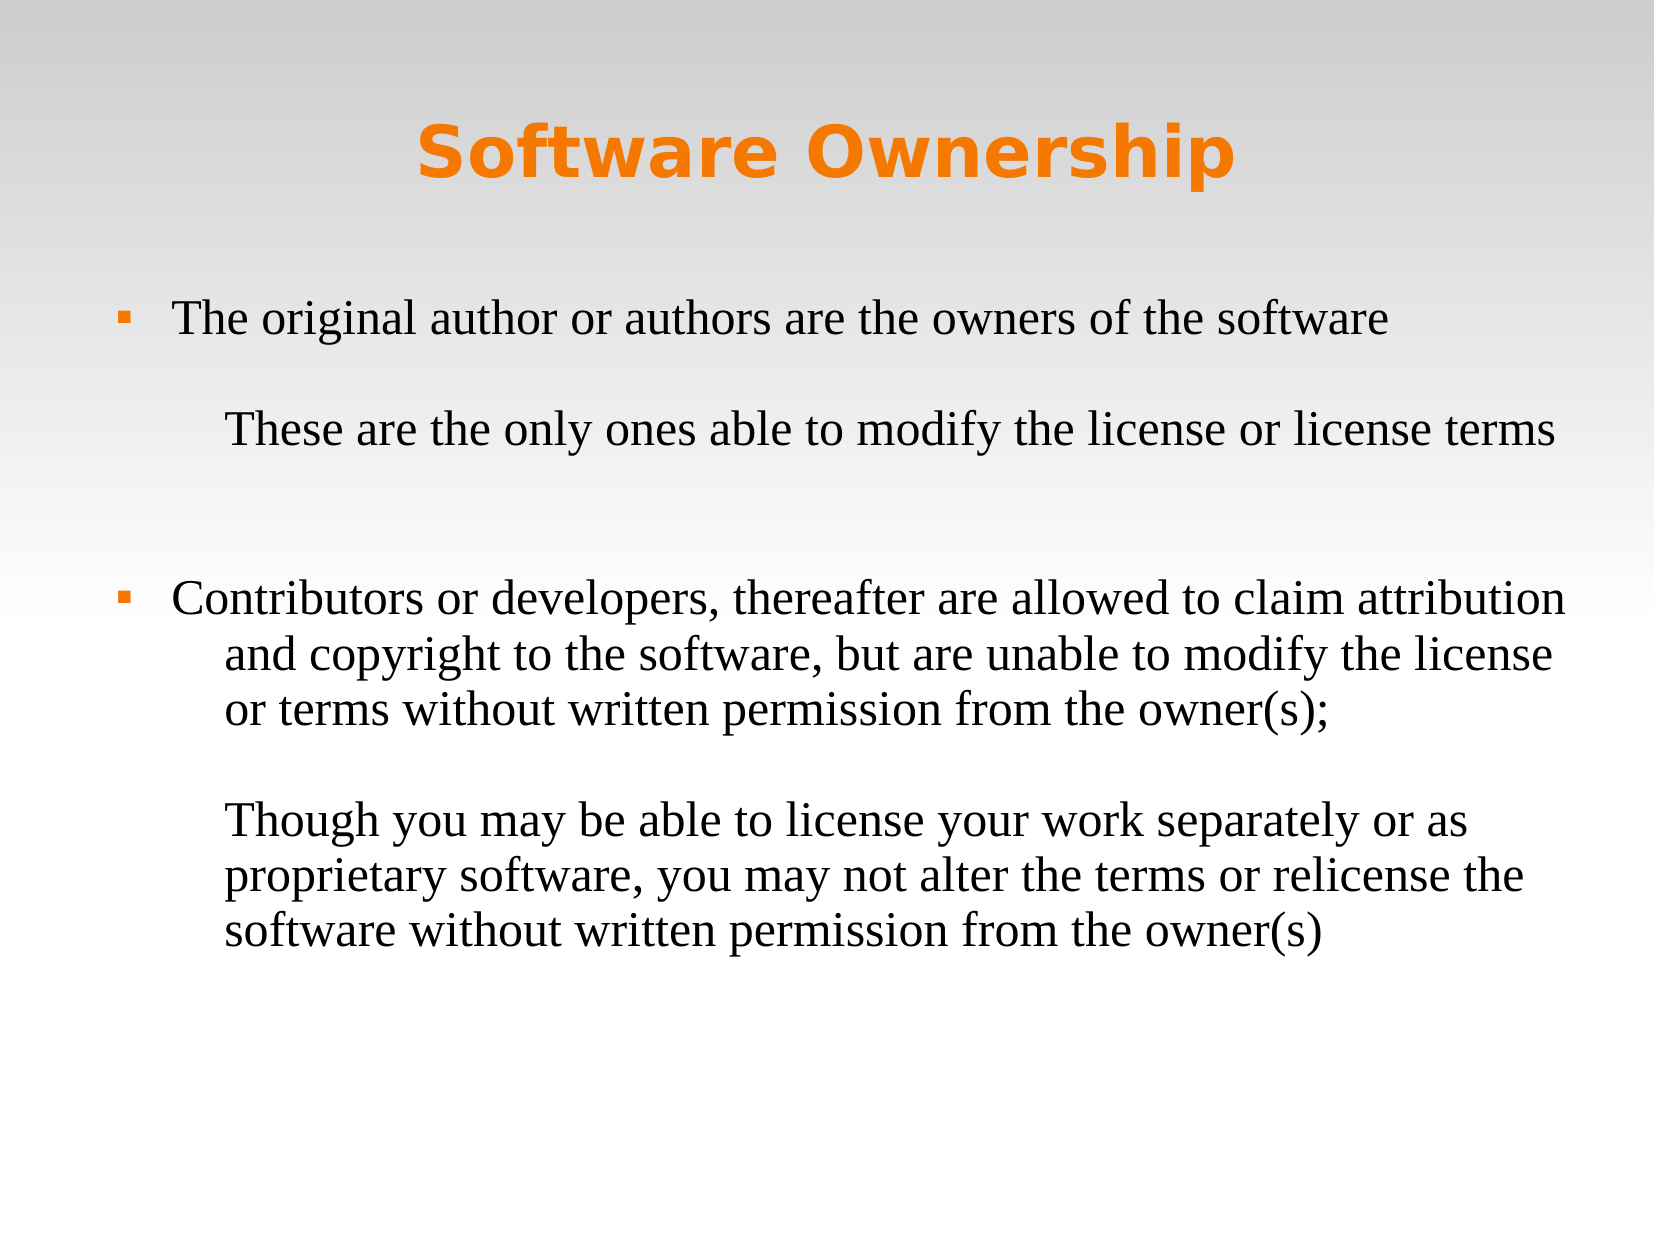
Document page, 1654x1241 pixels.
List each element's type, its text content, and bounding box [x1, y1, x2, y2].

list The original author or authors are the owners of the software These are the only ones able to modify the license or license terms Contributors or developers, thereafter are allowed to claim attribution and copyright to the software, but are unable to modify the license or terms without written permission from the owner(s); Though you may be able to license your work separately or as proprietary software, you may not alter the terms or relicense the software without written permission from the owner(s) [82, 290, 1571, 1109]
title Software Ownership [82, 49, 1571, 257]
